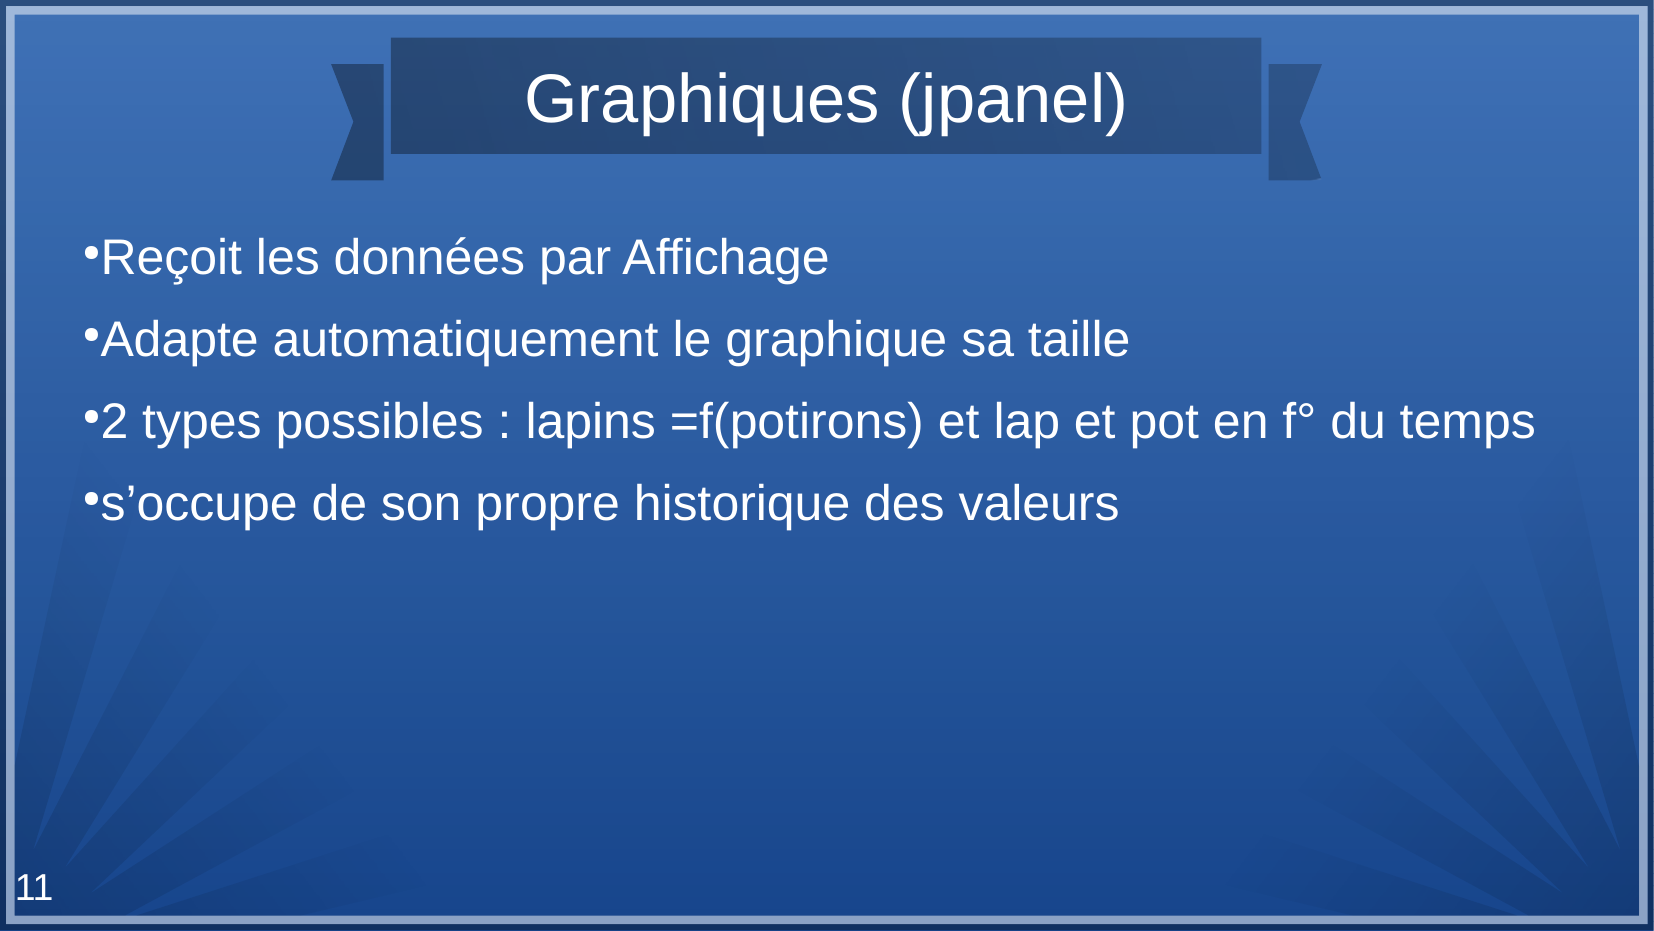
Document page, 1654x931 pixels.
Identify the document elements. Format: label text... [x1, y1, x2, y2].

text_box <numéro> [0, 859, 657, 931]
title Graphiques (jpanel) [389, 35, 1264, 154]
list Reçoit les données par Affichage Adapte automatiquement le graphique sa taille 2 types possibles : lapins =f(potirons) et lap et pot en f° du temps s’occupe de son propre historique des valeurs [82, 224, 1571, 848]
